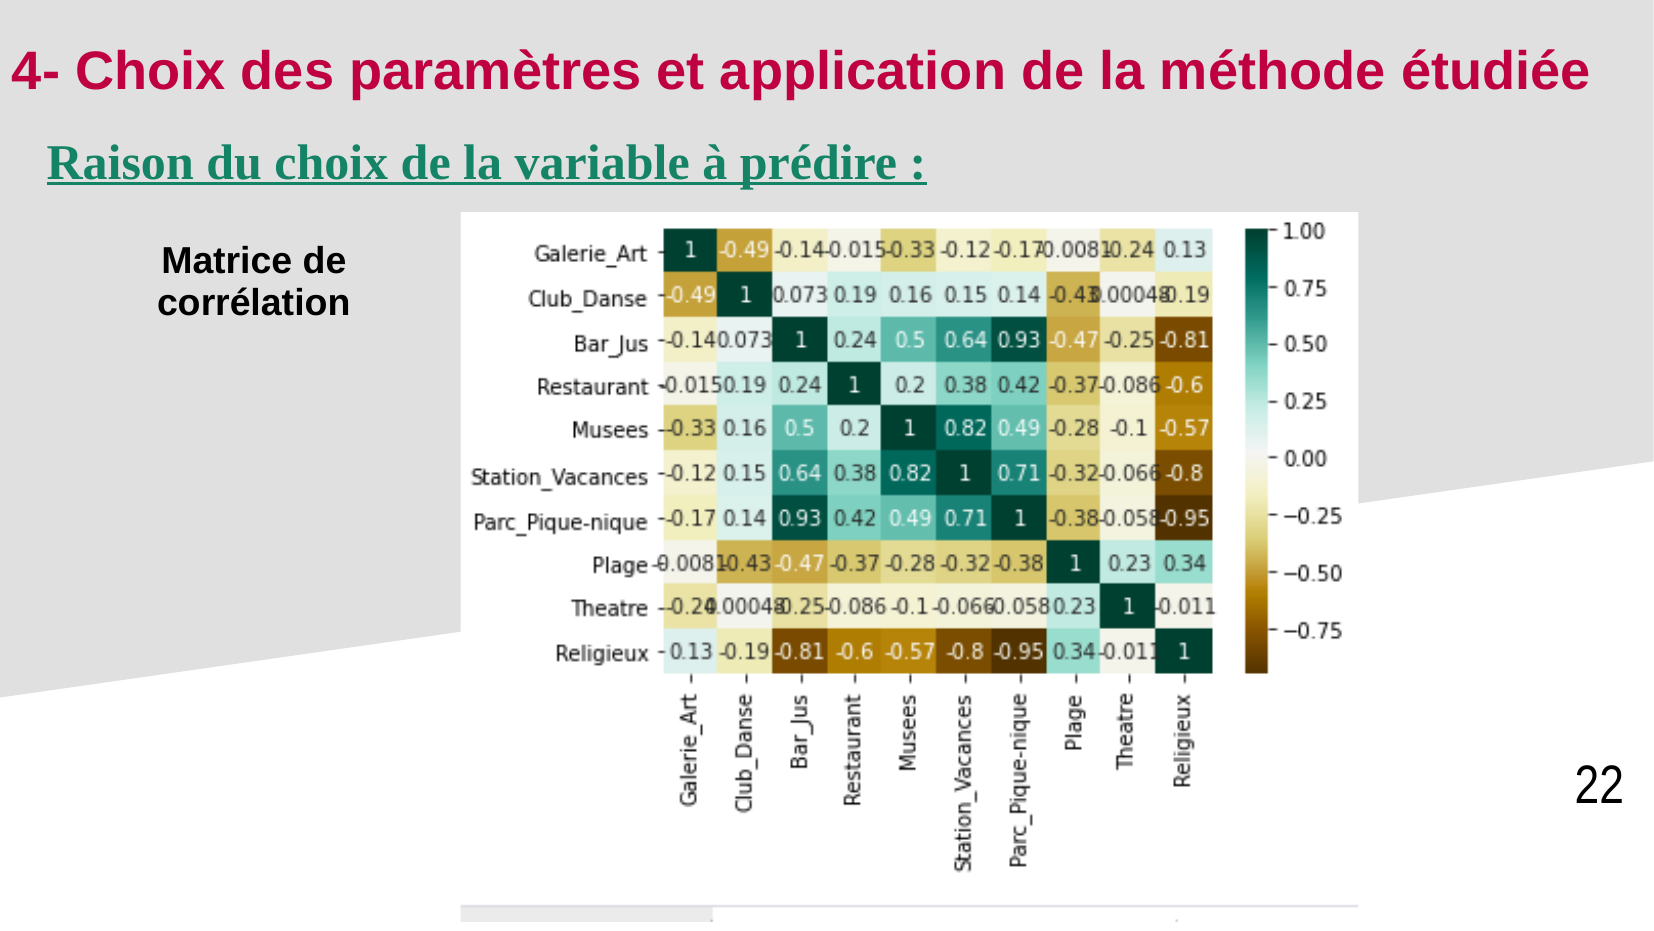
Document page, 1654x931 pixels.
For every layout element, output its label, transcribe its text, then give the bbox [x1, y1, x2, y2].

text_box Matrice de corrélation [94, 231, 414, 331]
title 4- Choix des paramètres et application de la méthode étudiée [11, 11, 1595, 130]
picture [460, 212, 1359, 922]
text_box Raison du choix de la variable à prédire : [46, 126, 1618, 190]
